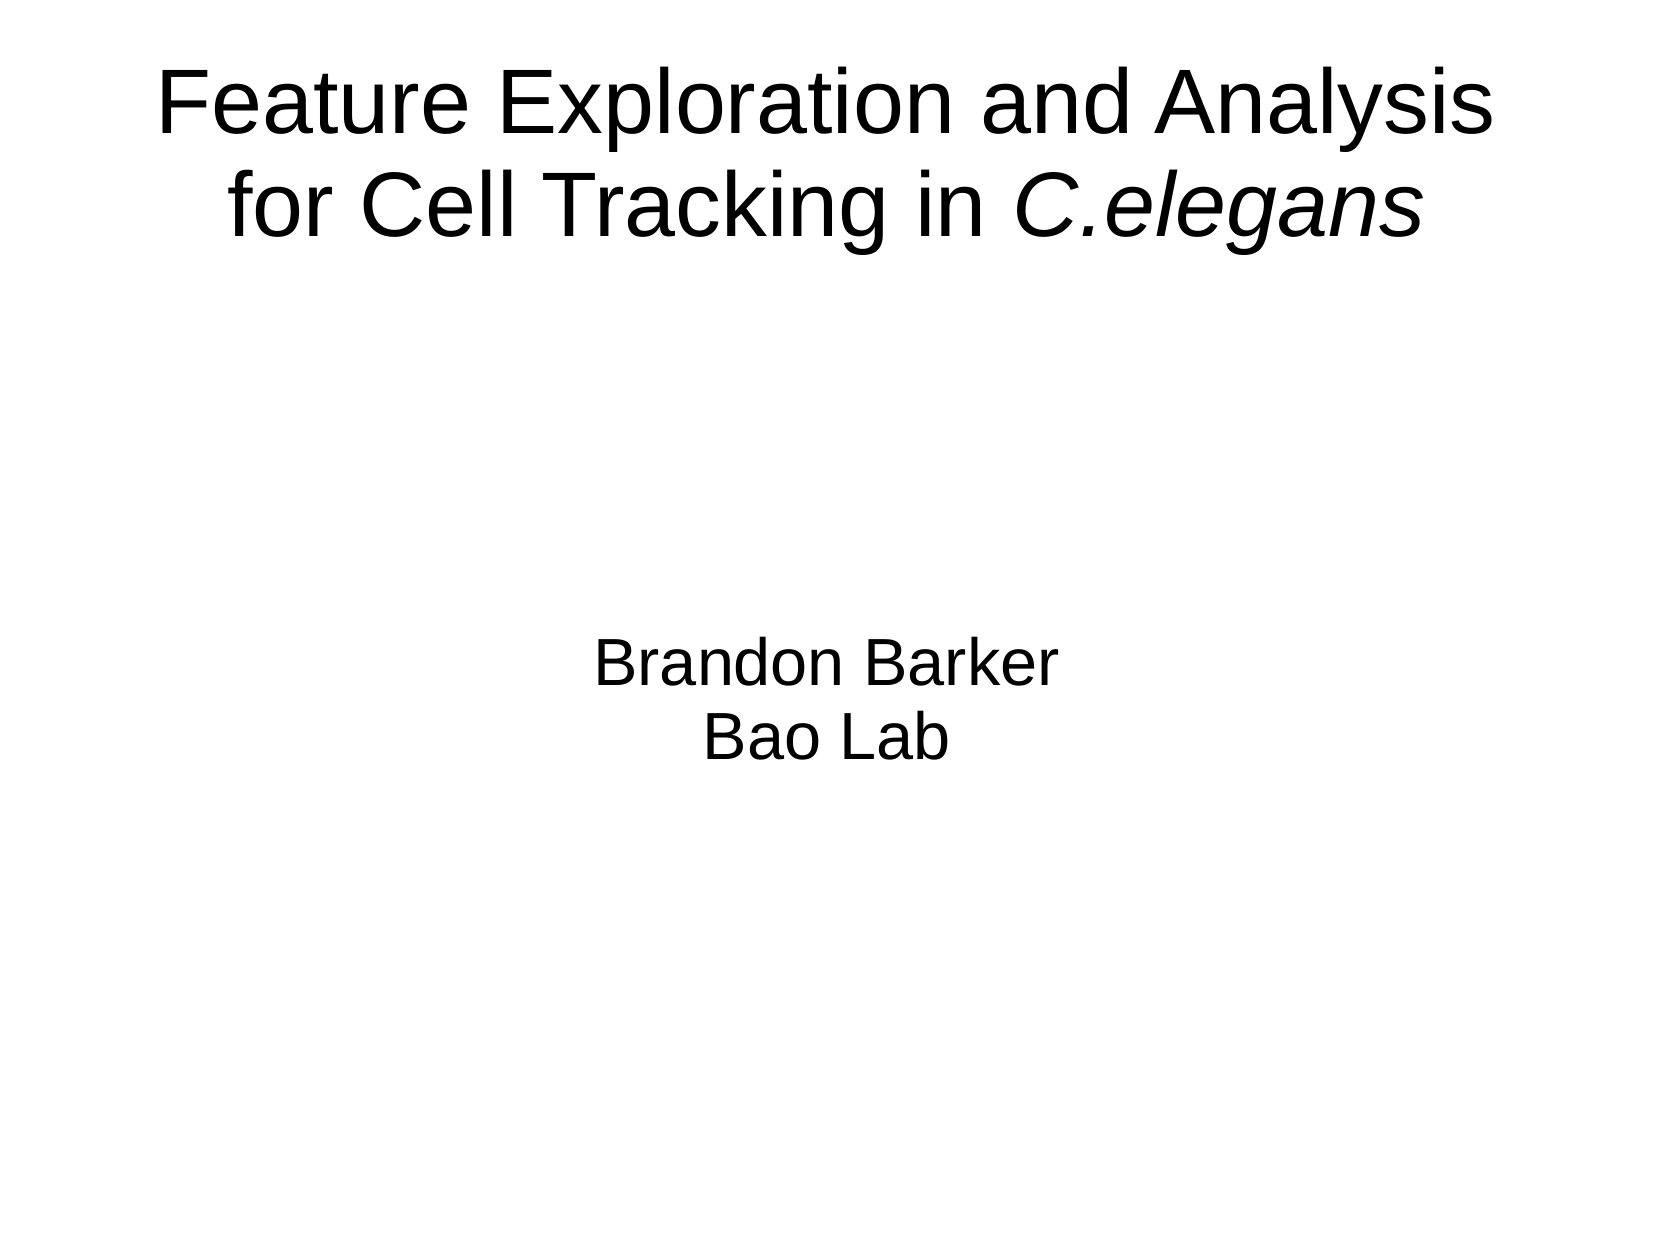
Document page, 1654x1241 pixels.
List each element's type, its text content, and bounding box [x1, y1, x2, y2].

title Feature Exploration and Analysis for Cell Tracking in C.elegans [82, 50, 1571, 256]
subtitle Brandon Barker Bao Lab [82, 297, 1571, 1102]
